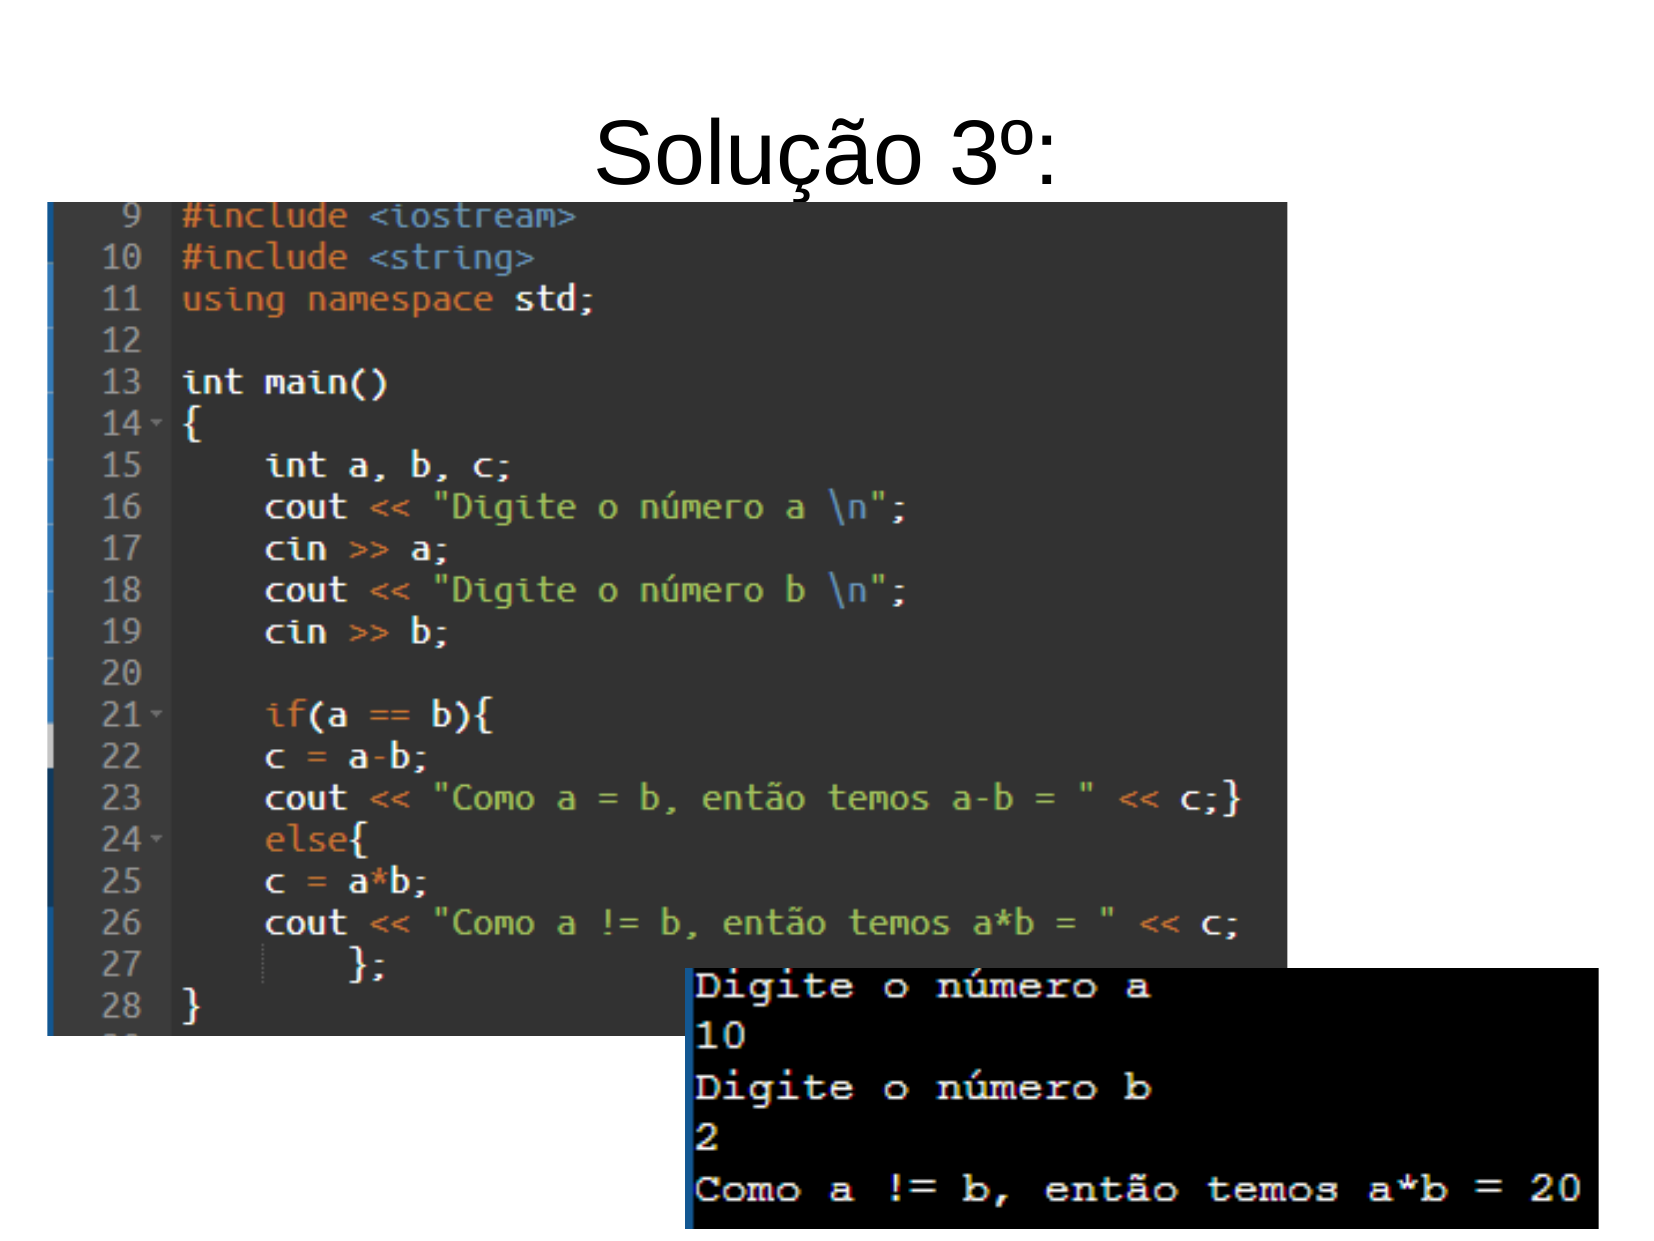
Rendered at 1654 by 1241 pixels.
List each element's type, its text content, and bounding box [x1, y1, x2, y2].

picture [47, 202, 1599, 1229]
title Solução 3º: [82, 49, 1571, 257]
